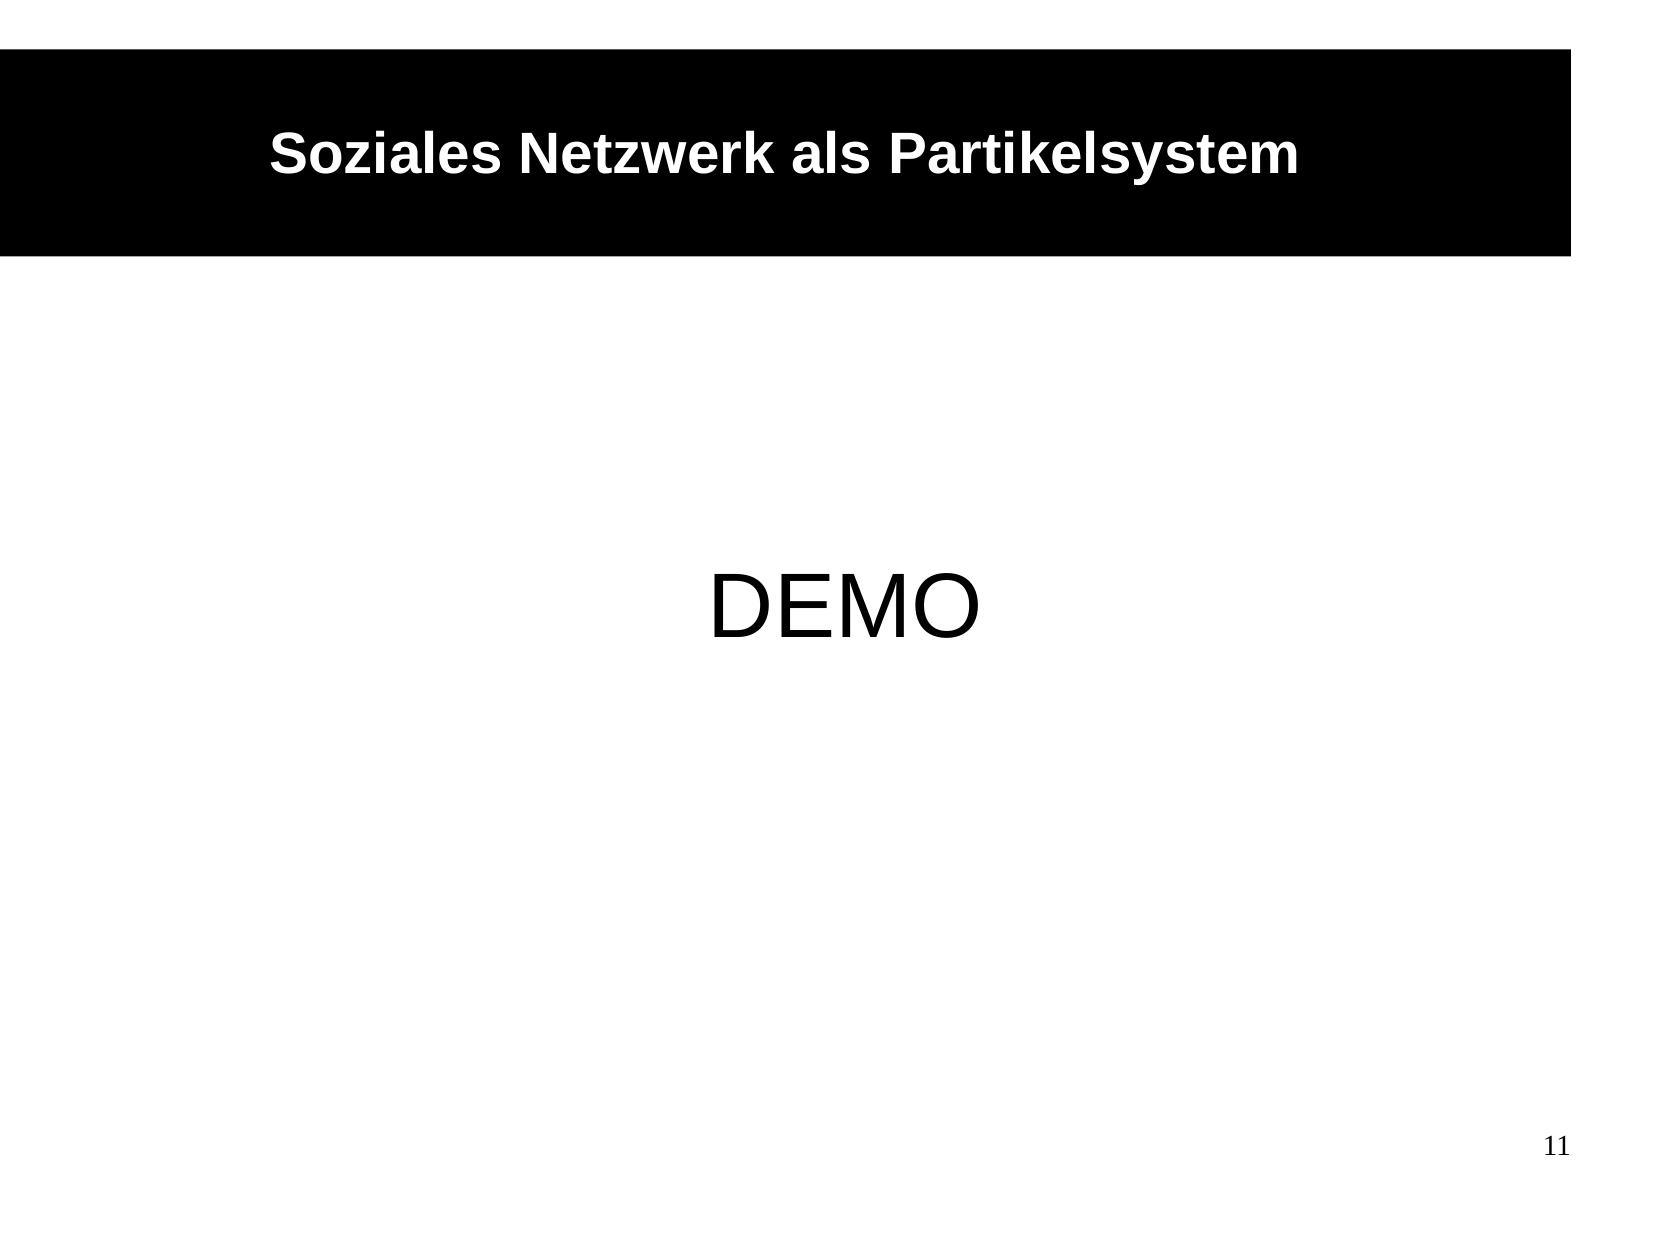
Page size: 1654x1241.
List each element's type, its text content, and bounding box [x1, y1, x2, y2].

list DEMO [82, 290, 1538, 1010]
title Soziales Netzwerk als Partikelsystem [0, 49, 1571, 257]
